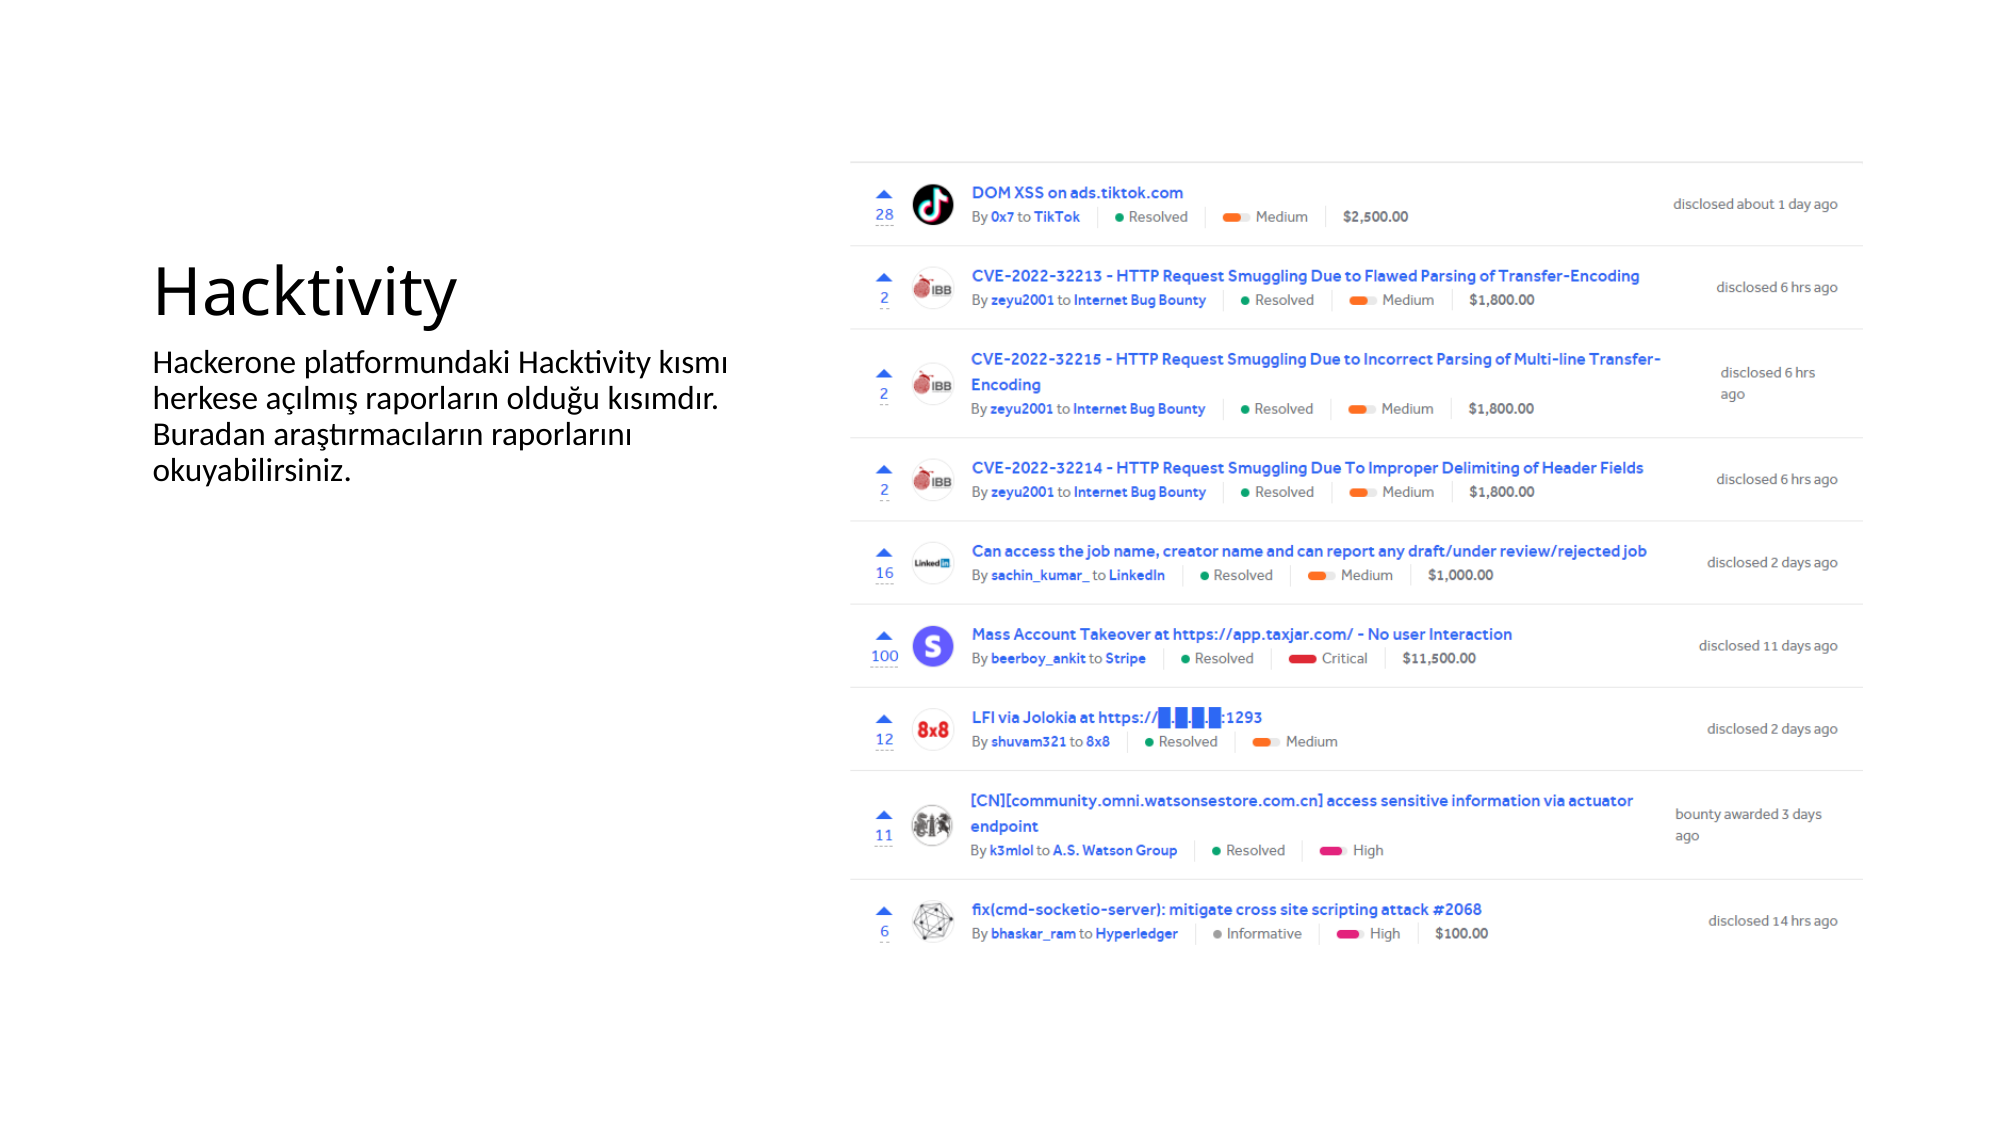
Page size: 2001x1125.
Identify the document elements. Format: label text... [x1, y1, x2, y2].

picture [850, 161, 1863, 962]
list Hackerone platformundaki Hacktivity kısmı herkese açılmış raporların olduğu kısımdır. Buradan araştırmacıların raporlarını okuyabilirsiniz. [137, 337, 783, 963]
title Hacktivity [137, 75, 783, 337]
